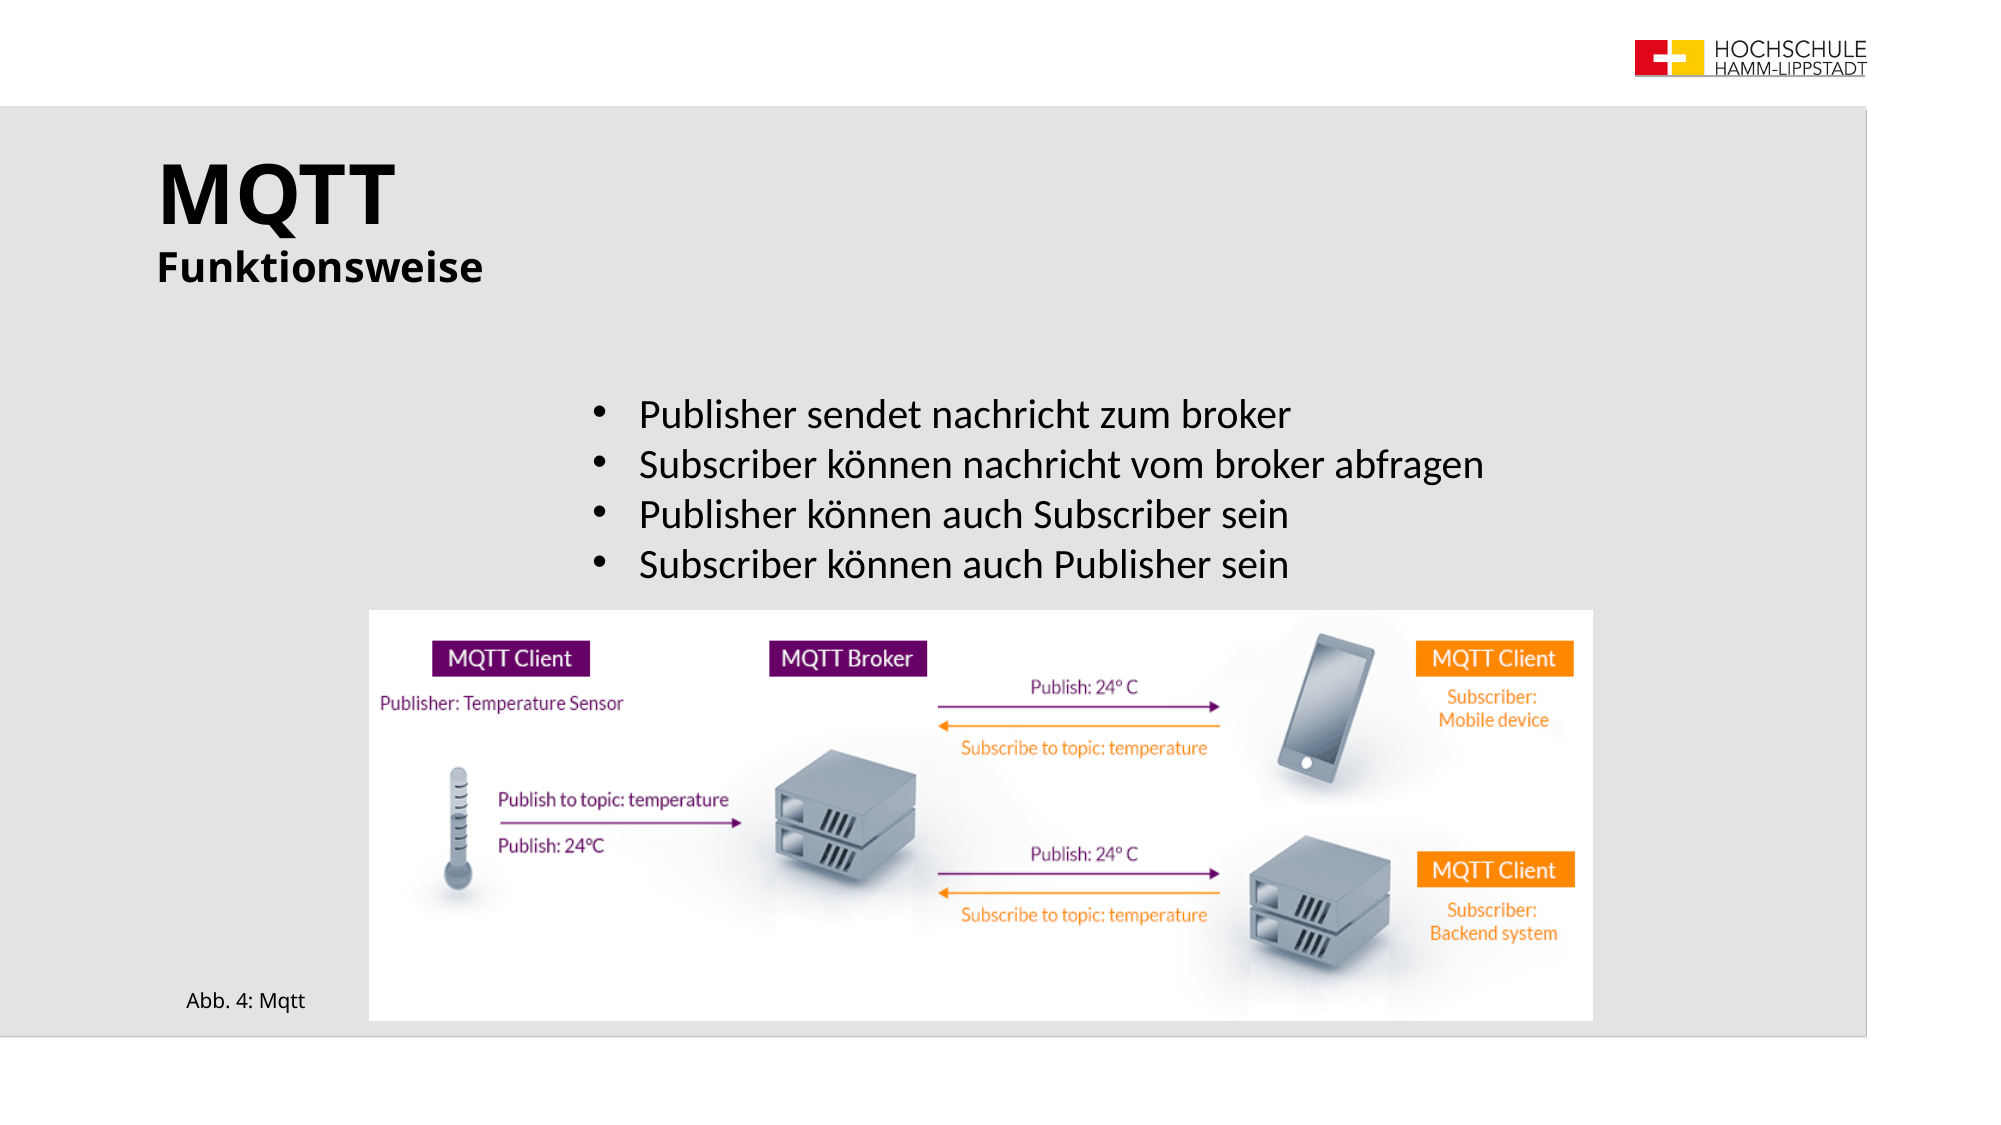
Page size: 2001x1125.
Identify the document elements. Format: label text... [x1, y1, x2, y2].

text_box Publisher sendet nachricht zum broker Subscriber können nachricht vom broker abfragen Publisher können auch Subscriber sein Subscriber können auch Publisher sein [577, 378, 1508, 596]
title MQTT Funktionsweise [141, 122, 1821, 310]
text_box Abb. 4: Mqtt [171, 979, 315, 1021]
picture [369, 610, 1593, 1021]
